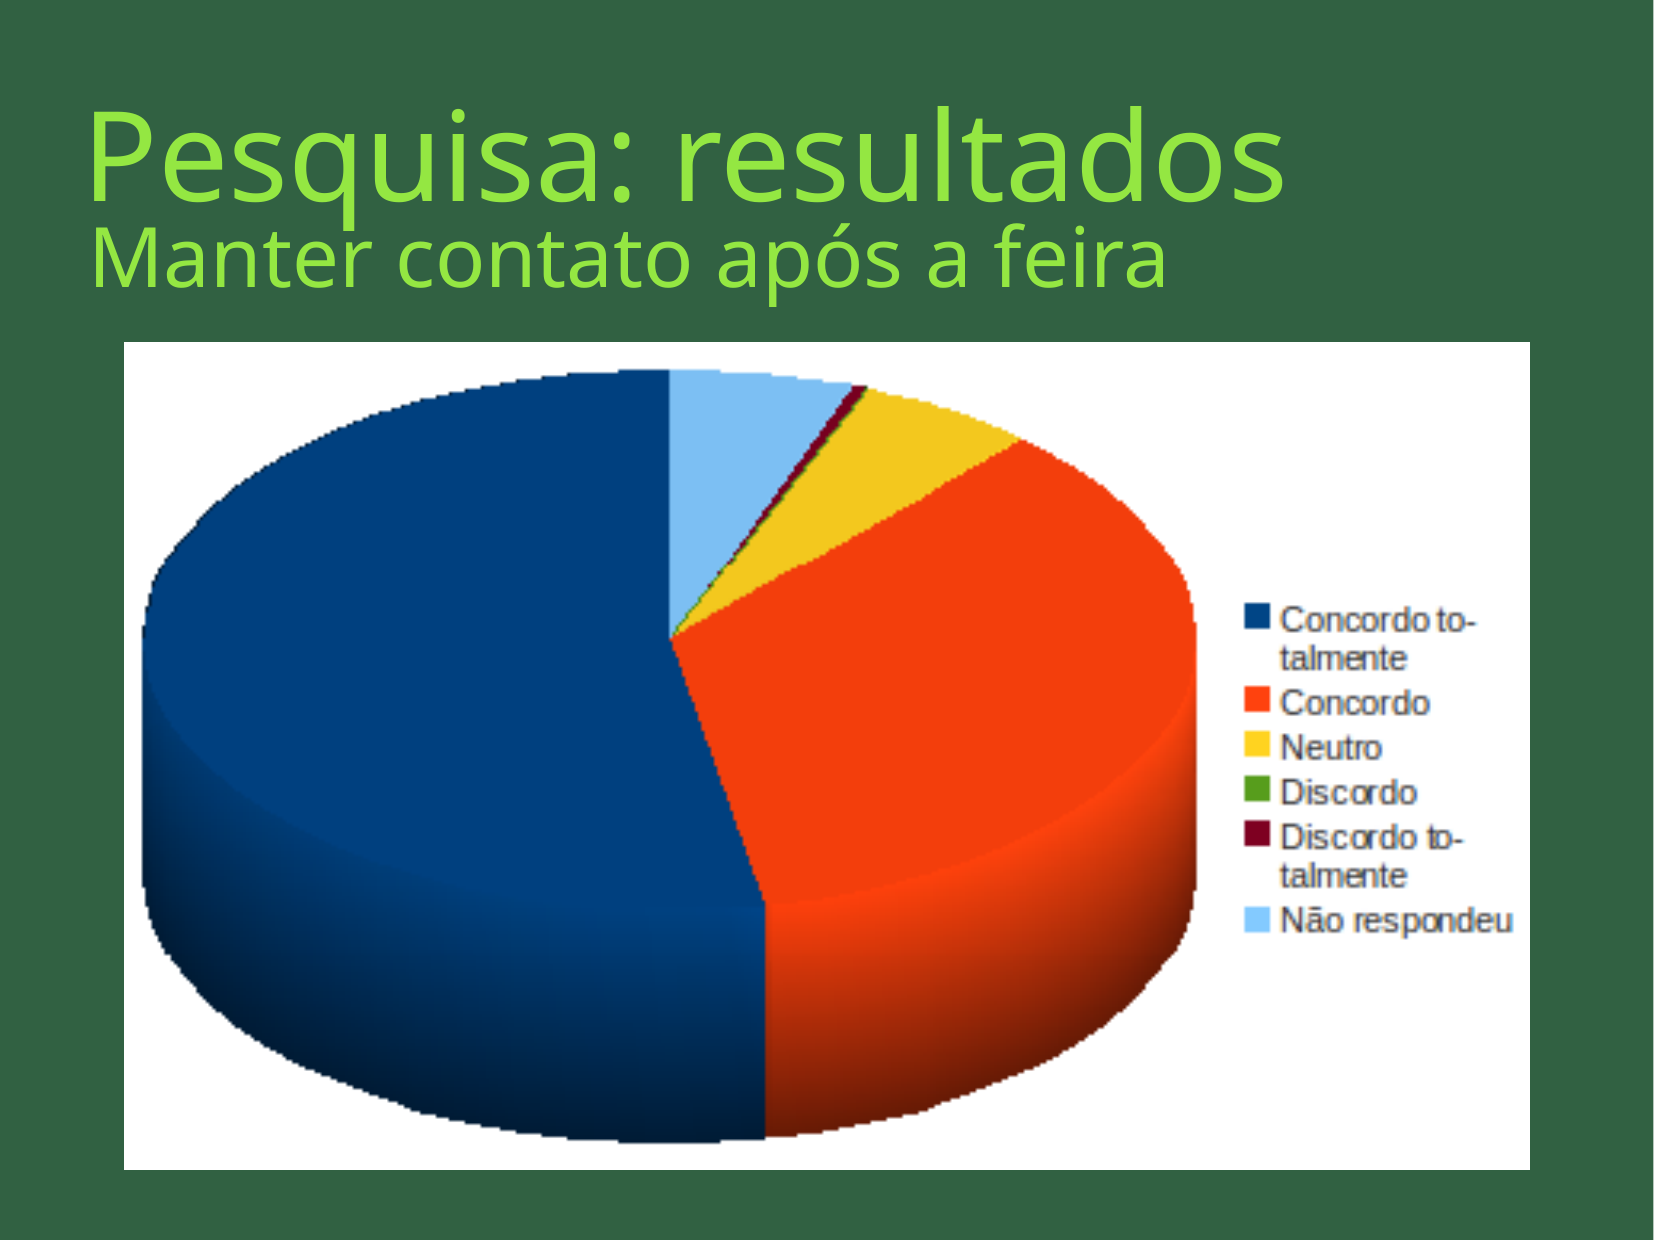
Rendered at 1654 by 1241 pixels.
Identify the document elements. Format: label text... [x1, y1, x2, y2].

picture [124, 342, 1530, 1170]
title Pesquisa: resultados [82, 49, 1571, 257]
title Manter contato após a feira [88, 177, 1577, 334]
